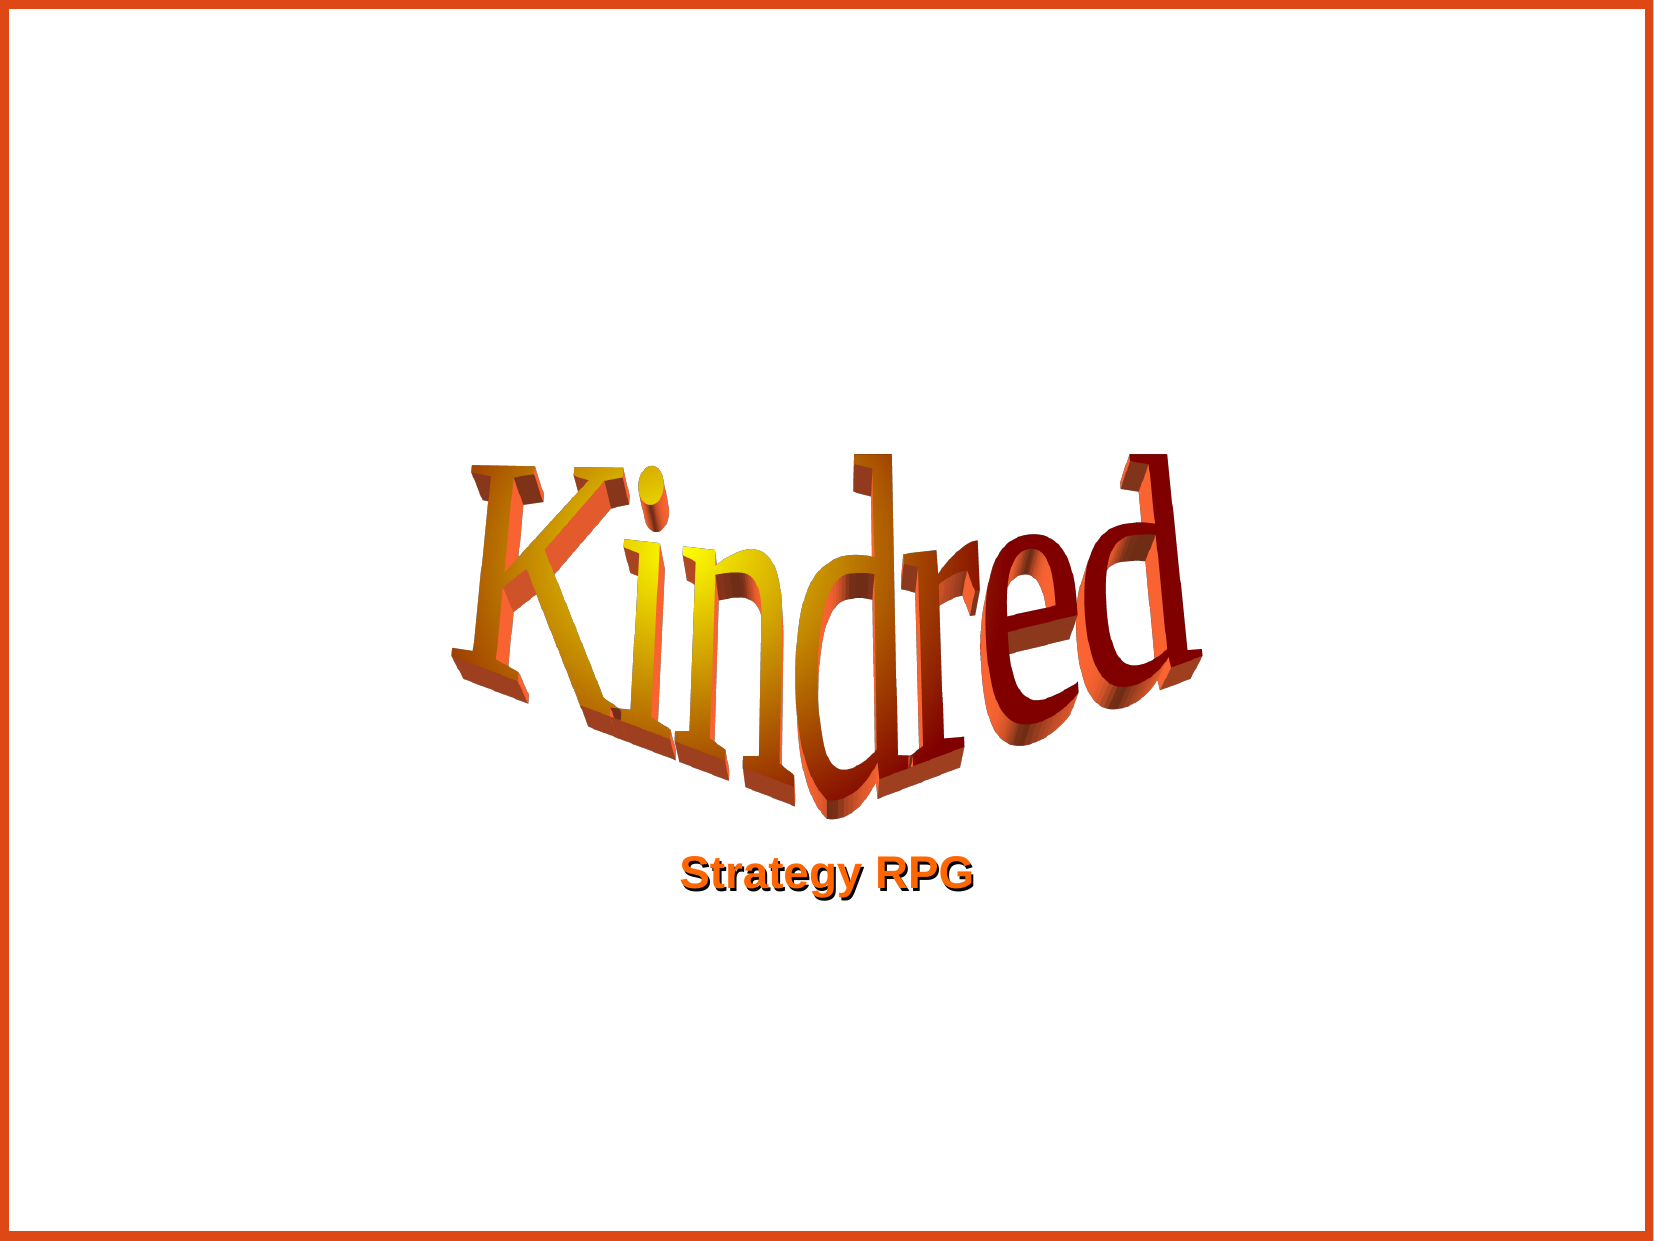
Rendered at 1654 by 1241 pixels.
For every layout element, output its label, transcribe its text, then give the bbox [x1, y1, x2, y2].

text_box Strategy RPG [646, 840, 1007, 907]
